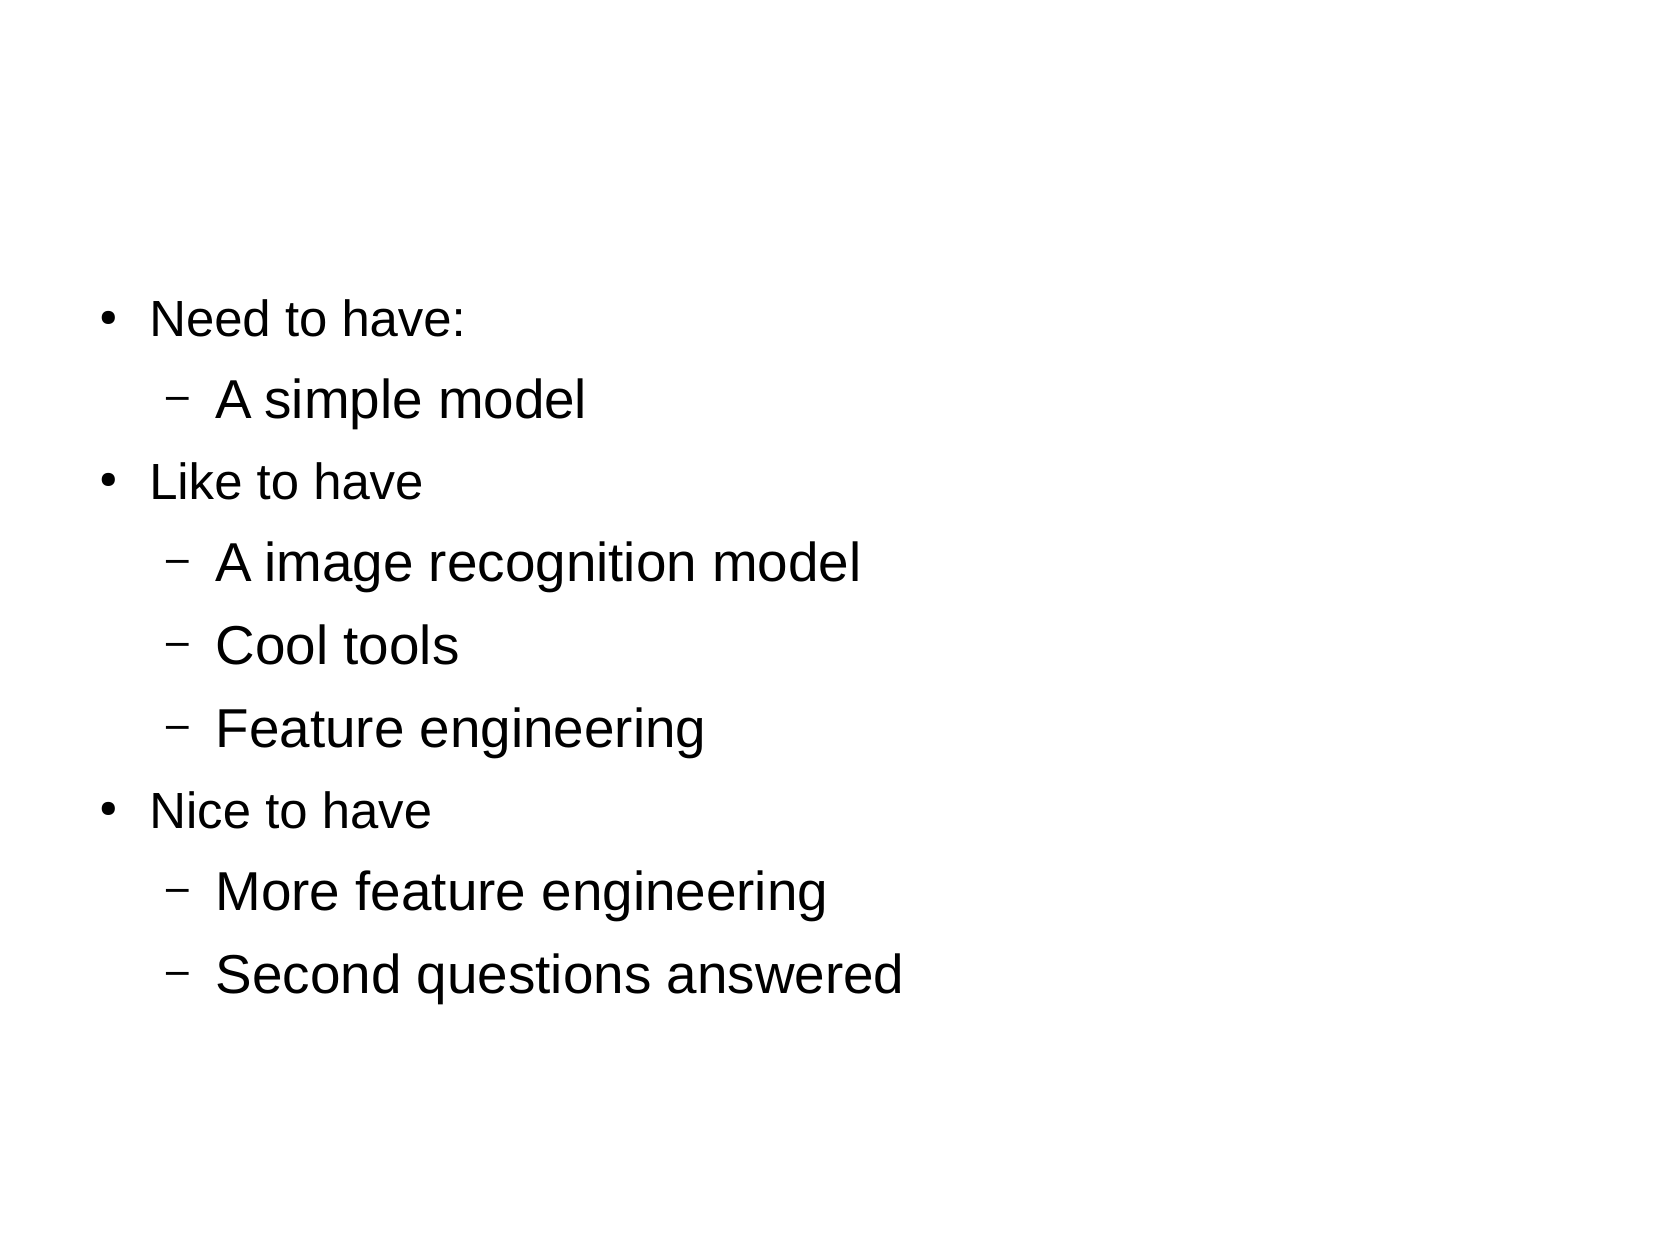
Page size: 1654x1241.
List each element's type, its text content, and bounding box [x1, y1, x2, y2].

list Need to have: A simple model Like to have A image recognition model Cool tools Feature engineering Nice to have More feature engineering Second questions answered [82, 290, 1571, 1010]
